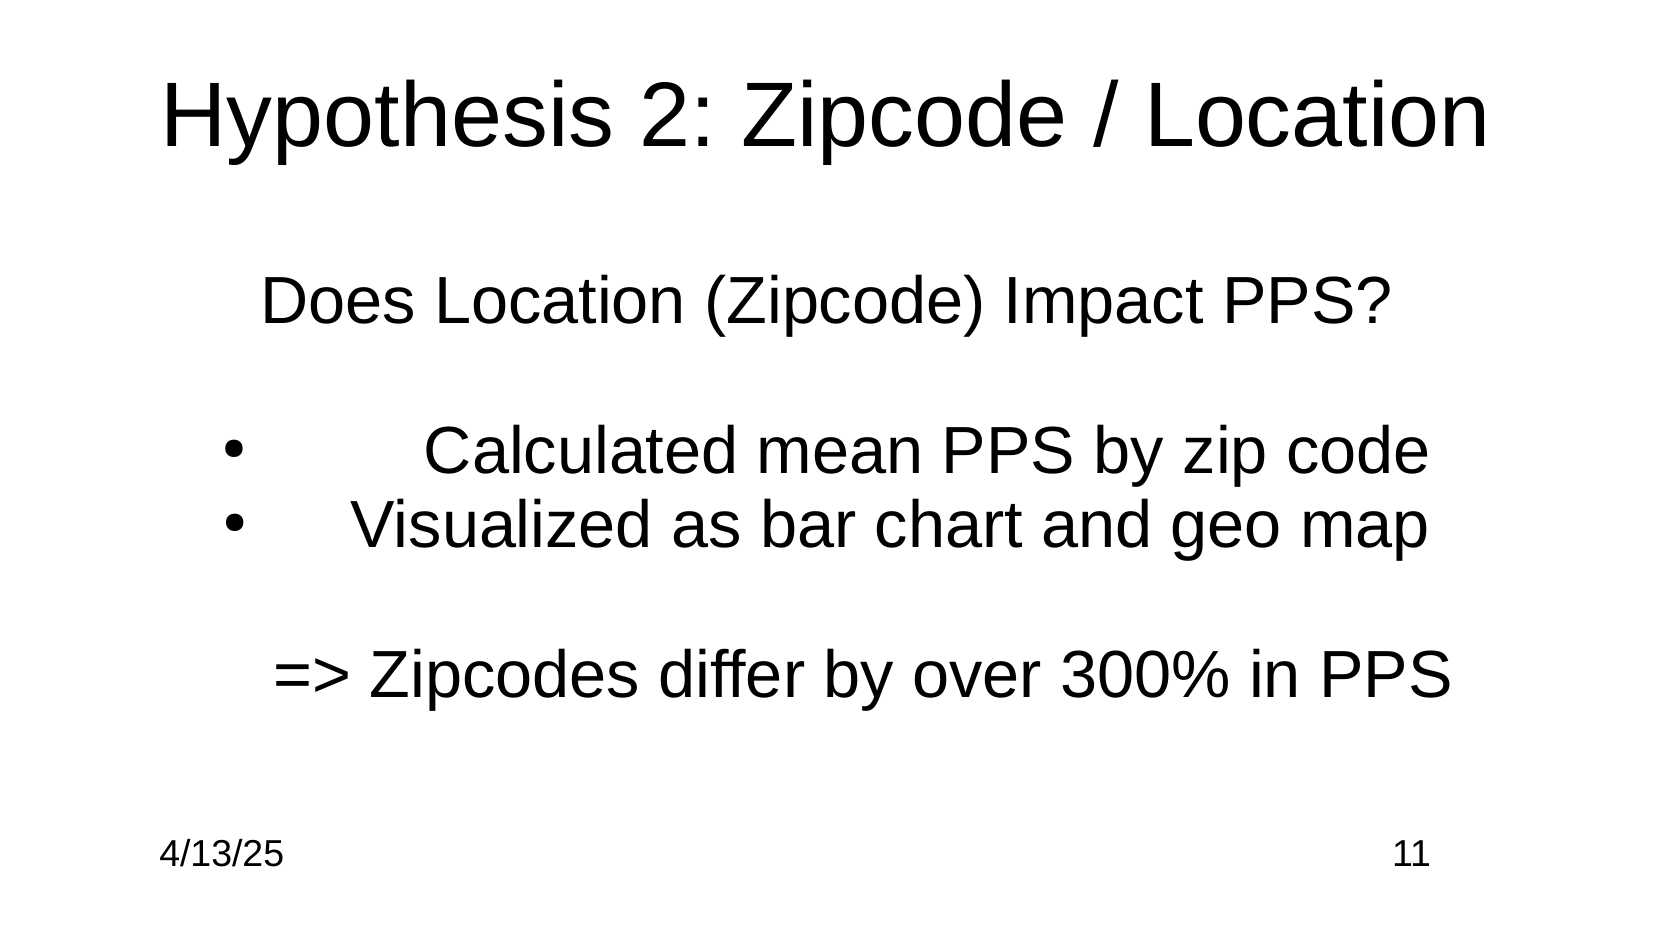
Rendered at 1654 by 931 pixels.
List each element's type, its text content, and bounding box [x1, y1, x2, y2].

title Hypothesis 2: Zipcode / Location [82, 37, 1571, 193]
subtitle Does Location (Zipcode) Impact PPS? Calculated mean PPS by zip code Visualized as bar chart and geo map => Zipcodes differ by over 300% in PPS [82, 217, 1571, 758]
